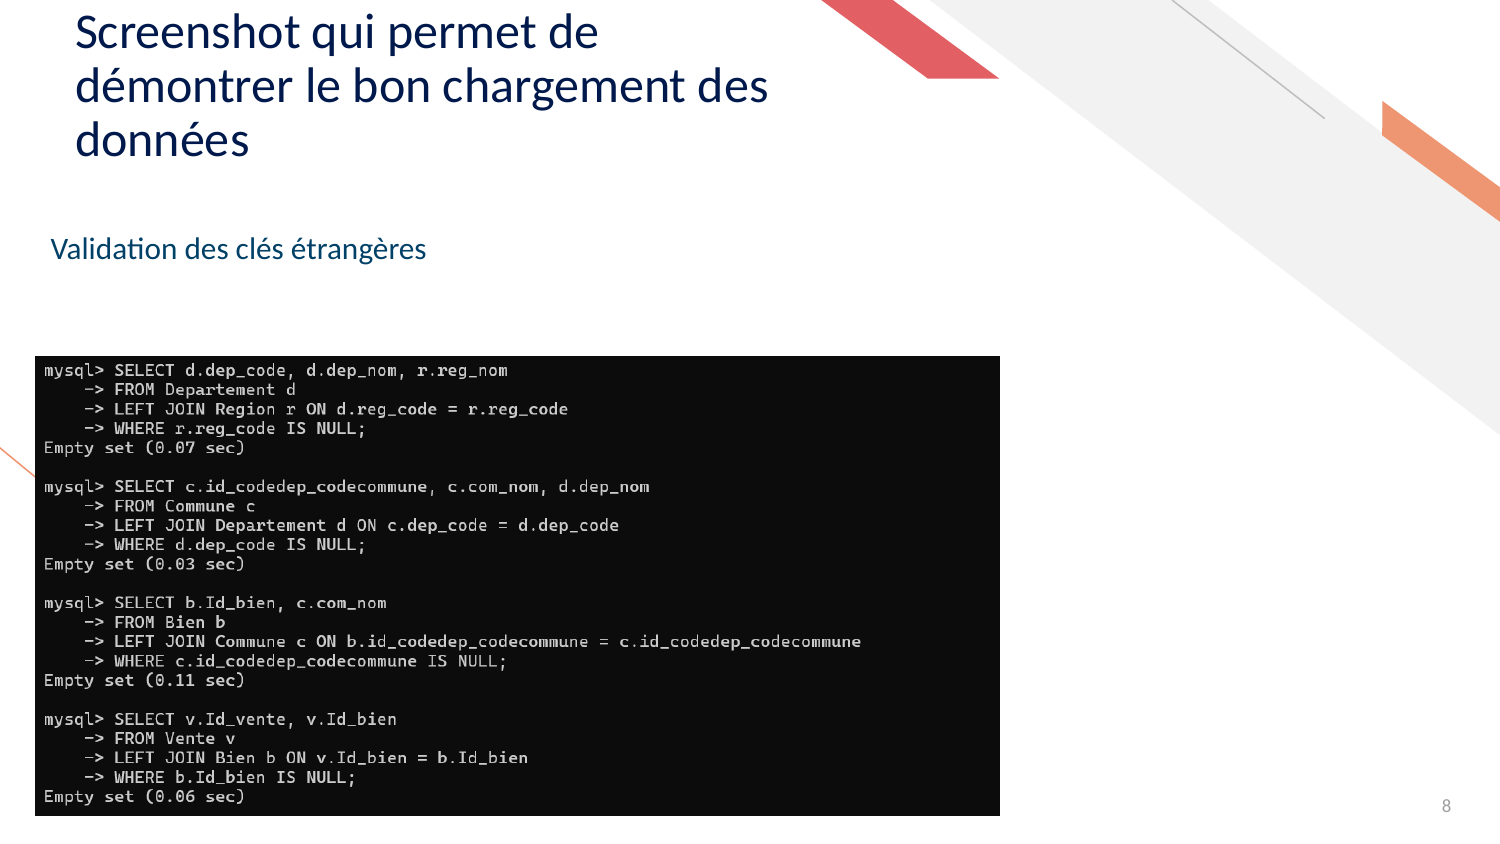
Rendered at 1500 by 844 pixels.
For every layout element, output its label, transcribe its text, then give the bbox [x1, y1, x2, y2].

list Validation des clés étrangères [39, 226, 947, 302]
slide_number <numéro> [1371, 782, 1463, 827]
title Screenshot qui permet de démontrer le bon chargement des données [63, 25, 834, 167]
picture [35, 356, 1000, 816]
